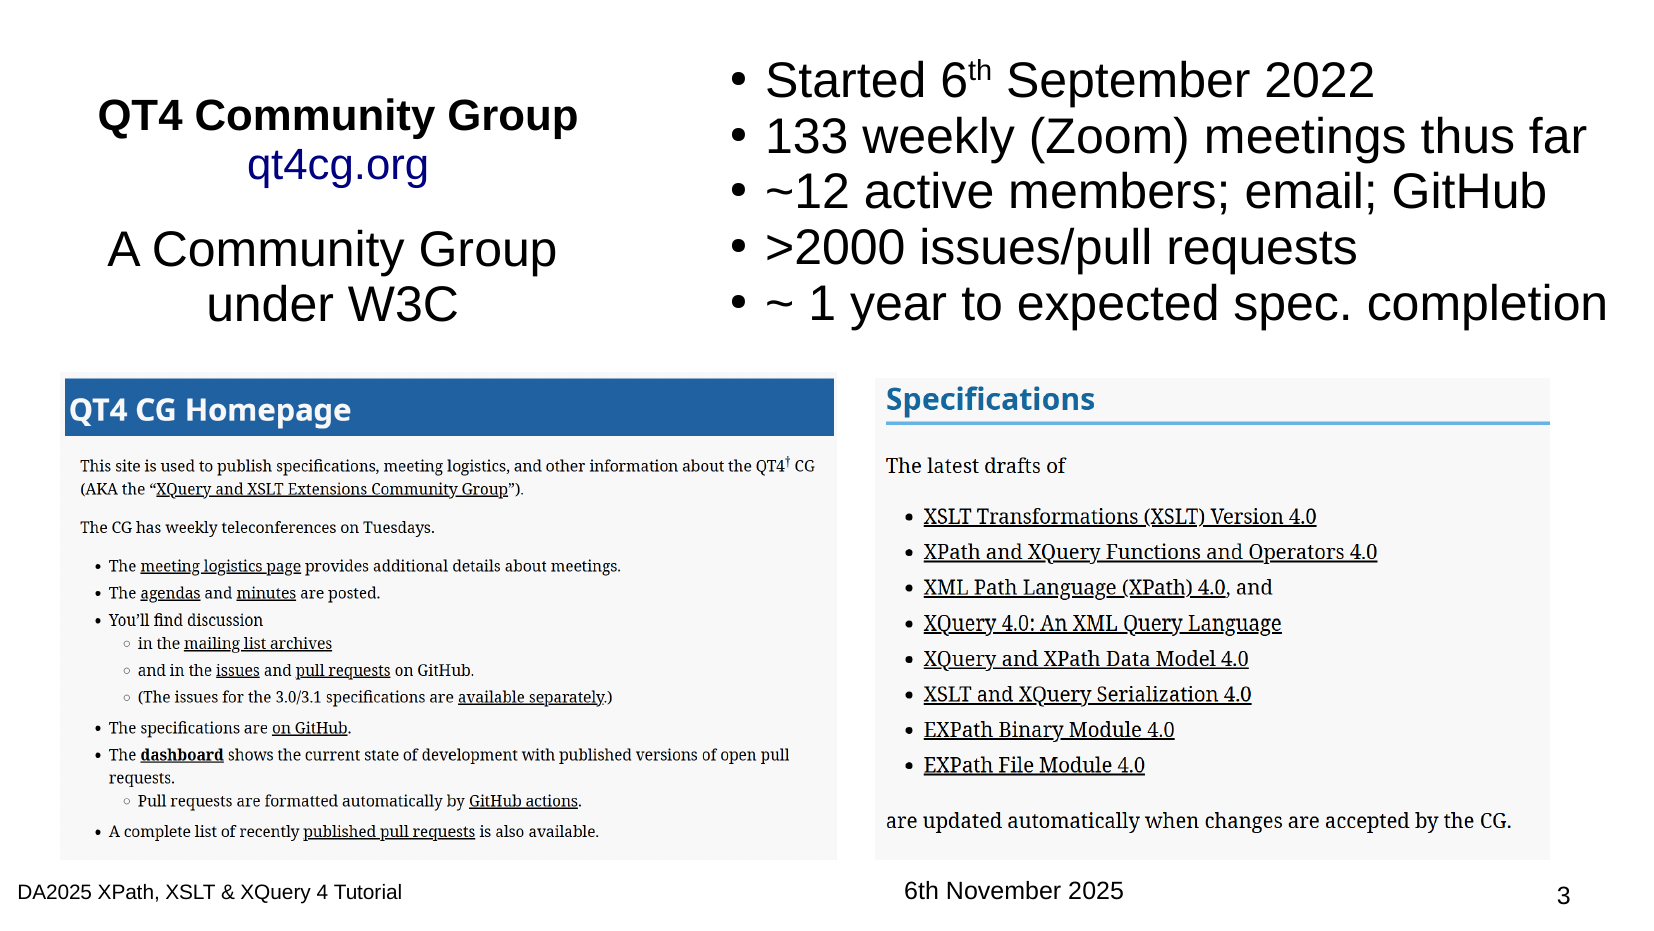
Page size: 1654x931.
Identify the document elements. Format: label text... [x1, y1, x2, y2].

text_box QT4 Community Group qt4cg.org [74, 84, 602, 213]
picture [60, 372, 837, 860]
text_box A Community Group under W3C [48, 213, 617, 340]
text_box Started 6th September 2022 133 weekly (Zoom) meetings thus far ~12 active members; email; GitHub >2000 issues/pull requests ~ 1 year to expected spec. completion [714, 44, 1639, 368]
picture [875, 378, 1550, 860]
